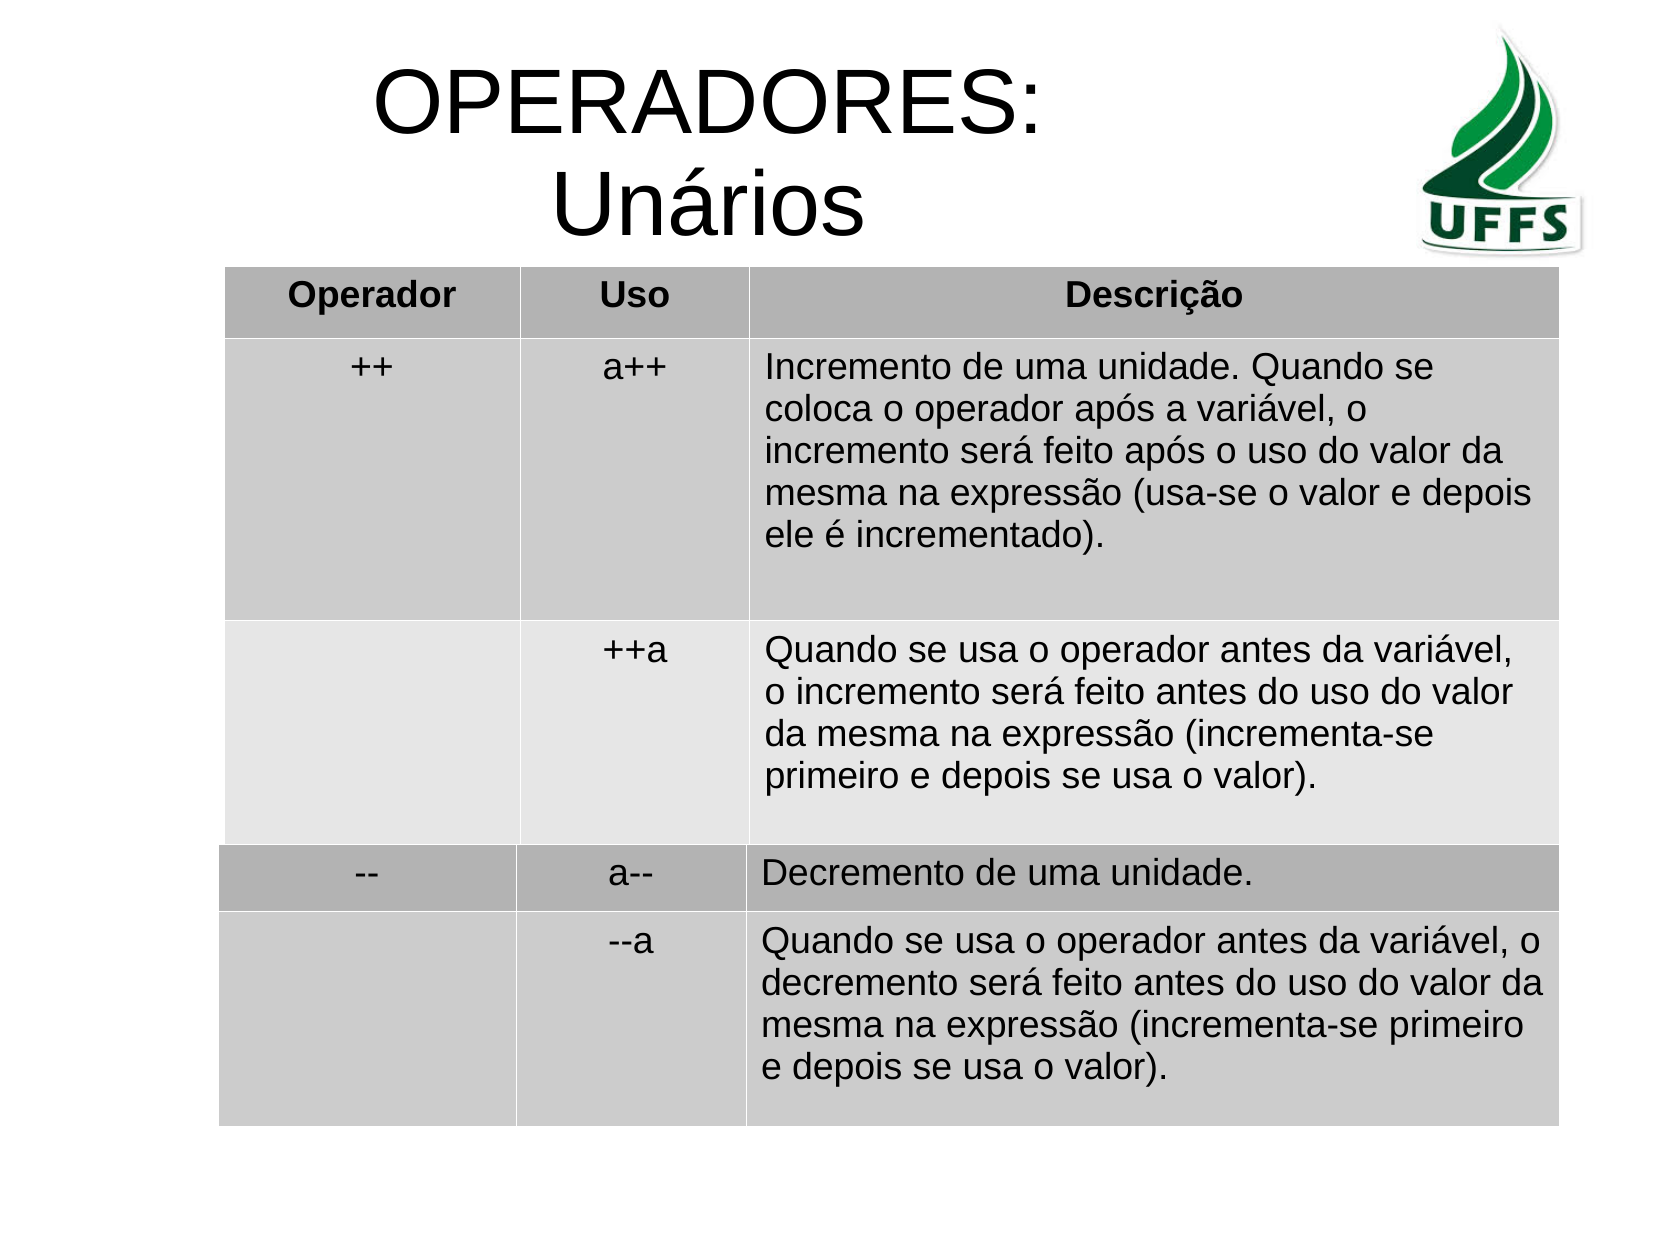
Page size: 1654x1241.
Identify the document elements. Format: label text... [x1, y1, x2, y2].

table_header Operador [225, 267, 520, 338]
table_cell a++ [521, 339, 749, 620]
table_header a-- [517, 845, 746, 911]
table_cell Quando se usa o operador antes da variável, o decremento será feito antes do uso do valor da mesma na expressão (incrementa-se primeiro e depois se usa o valor). [747, 912, 1559, 1126]
table_cell --a [517, 912, 746, 1126]
table_cell ++a [521, 621, 749, 844]
table_cell [219, 912, 516, 1126]
table_cell ++ [225, 339, 520, 620]
table_header Decremento de uma unidade. [747, 845, 1559, 911]
title OPERADORES: Unários [82, 49, 1335, 257]
table_header Uso [521, 267, 749, 338]
table_header -- [219, 845, 516, 911]
table_cell [225, 621, 520, 844]
table_header Descrição [750, 267, 1559, 338]
picture [1381, 20, 1624, 272]
table_cell Quando se usa o operador antes da variável, o incremento será feito antes do uso do valor da mesma na expressão (incrementa-se primeiro e depois se usa o valor). [750, 621, 1559, 844]
table_cell Incremento de uma unidade. Quando se coloca o operador após a variável, o incremento será feito após o uso do valor da mesma na expressão (usa-se o valor e depois ele é incrementado). [750, 339, 1559, 620]
